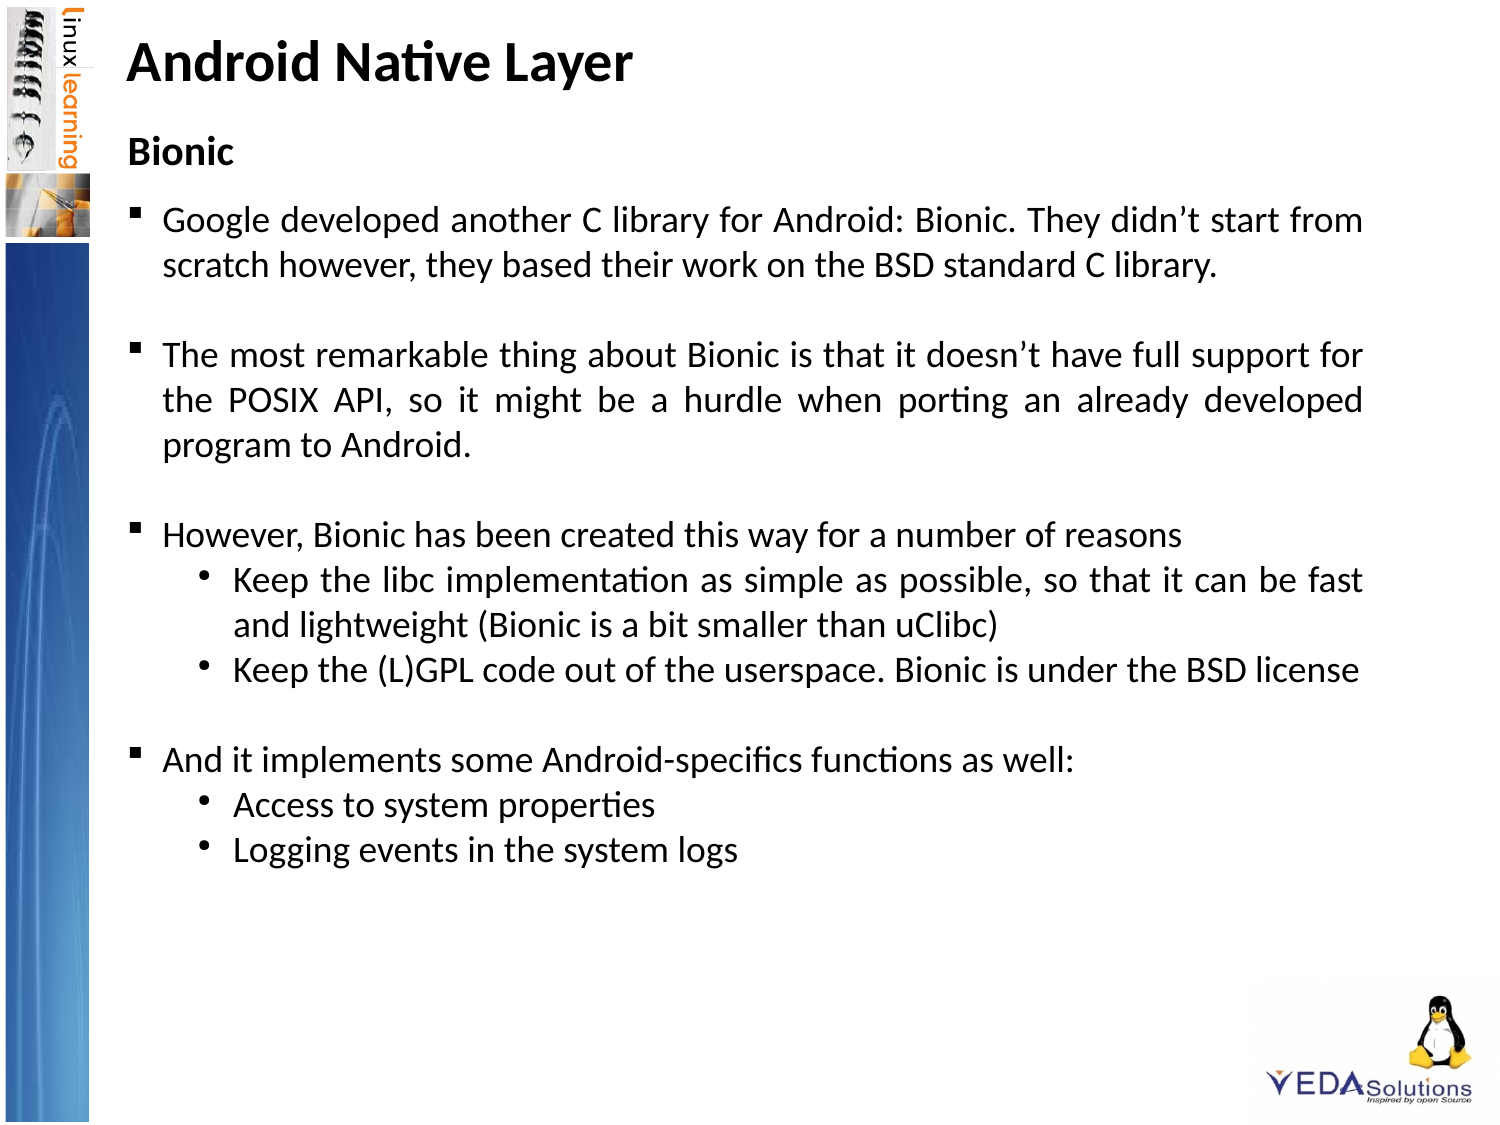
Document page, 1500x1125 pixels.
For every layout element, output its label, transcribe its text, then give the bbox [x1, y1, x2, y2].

text_box Android Native Layer [112, 15, 1425, 167]
text_box Google developed another C library for Android: Bionic. They didn’t start from scratch however, they based their work on the BSD standard C library. The most remarkable thing about Bionic is that it doesn’t have full support for the POSIX API, so it might be a hurdle when porting an already developed program to Android. However, Bionic has been created this way for a number of reasons Keep the libc implementation as simple as possible, so that it can be fast and lightweight (Bionic is a bit smaller than uClibc) Keep the (L)GPL code out of the userspace. Bionic is under the BSD license And it implements some Android-specifics functions as well: Access to system properties Logging events in the system logs [112, 137, 1380, 946]
picture [5, 243, 89, 1122]
picture [5, 0, 97, 237]
picture [1245, 977, 1500, 1125]
text_box Bionic [112, 127, 579, 191]
